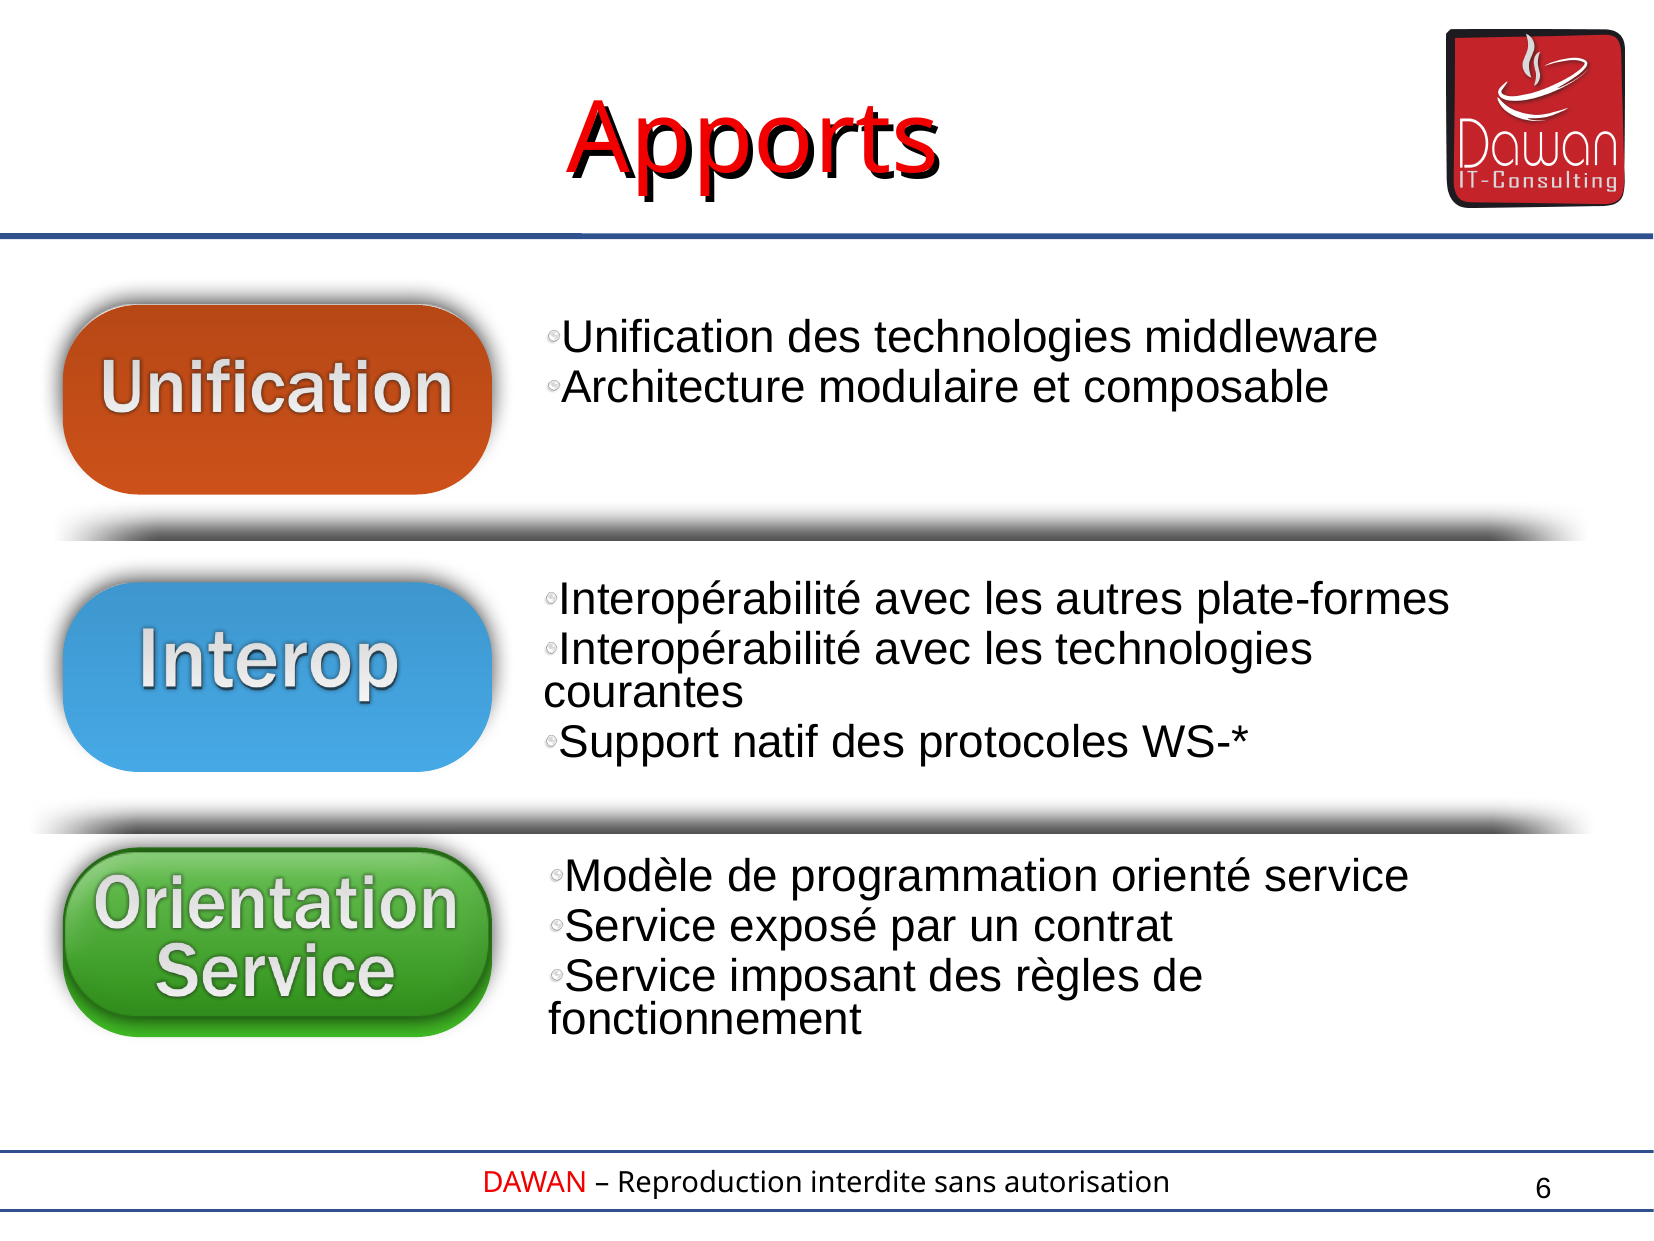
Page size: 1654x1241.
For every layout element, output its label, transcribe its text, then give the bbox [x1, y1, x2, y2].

text_box Modèle de programmation orienté service Service exposé par un contrat Service imposant des règles de fonctionnement [534, 849, 1494, 1052]
text_box [1535, 1169, 1595, 1234]
picture [39, 277, 515, 497]
text_box Unification des technologies middleware Architecture modulaire et composable [531, 309, 1494, 419]
text_box [62, 582, 492, 772]
text_box Interopérabilité avec les autres plate-formes Interopérabilité avec les technologies courantes Support natif des protocoles WS-* [528, 572, 1501, 775]
title Apports [59, 29, 1447, 237]
picture [39, 556, 515, 776]
text_box [62, 304, 492, 495]
picture [29, 797, 1595, 1045]
picture [53, 501, 1589, 541]
